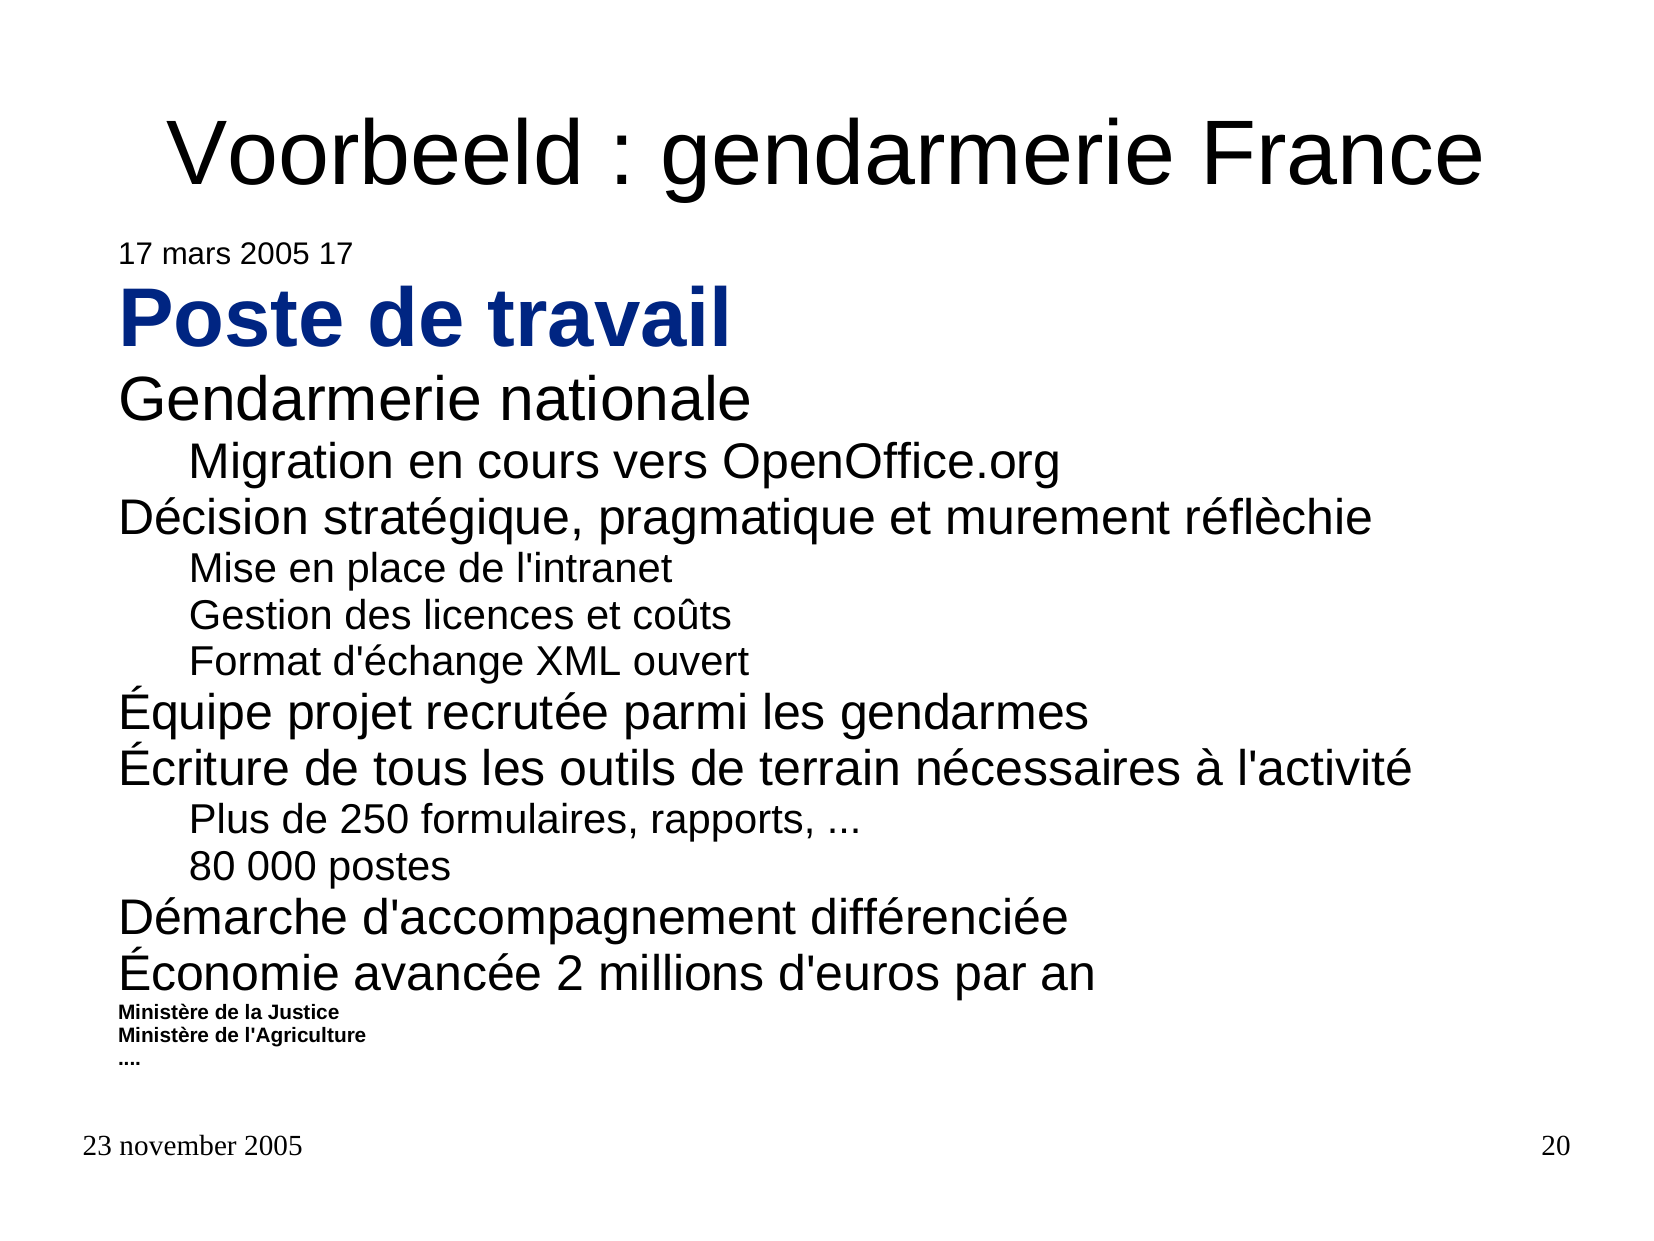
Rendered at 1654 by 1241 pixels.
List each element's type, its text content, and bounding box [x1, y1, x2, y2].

title Voorbeeld : gendarmerie France [82, 49, 1571, 257]
text_box 17 mars 2005 17 Poste de travail Gendarmerie nationale Migration en cours vers OpenOffice.org Décision stratégique, pragmatique et murement réflèchie Mise en place de l'intranet Gestion des licences et coûts Format d'échange XML ouvert Équipe projet recrutée parmi les gendarmes Écriture de tous les outils de terrain nécessaires à l'activité Plus de 250 formulaires, rapports, ... 80 000 postes Démarche d'accompagnement différenciée Économie avancée 2 millions d'euros par an Ministère de la Justice Ministère de l'Agriculture .... [118, 236, 1482, 1071]
